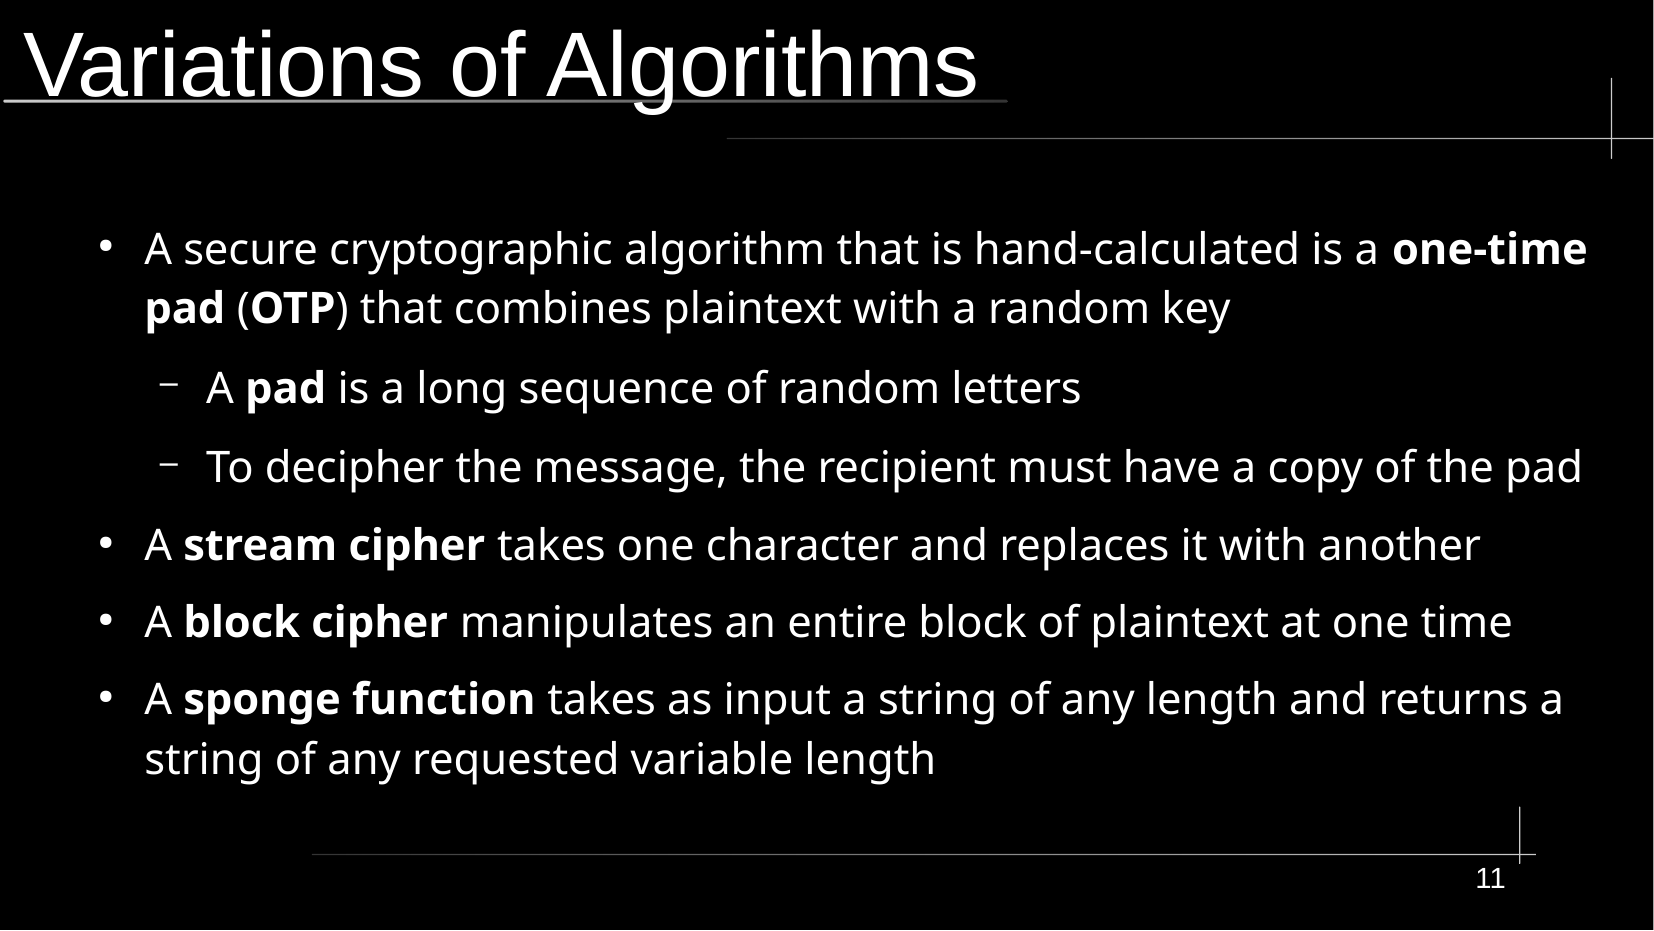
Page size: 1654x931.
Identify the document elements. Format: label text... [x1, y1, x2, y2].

title Variations of Algorithms [23, 11, 1589, 119]
list A secure cryptographic algorithm that is hand-calculated is a one-time pad (OTP) that combines plaintext with a random key A pad is a long sequence of random letters To decipher the message, the recipient must have a copy of the pad A stream cipher takes one character and replaces it with another A block cipher manipulates an entire block of plaintext at one time A sponge function takes as input a string of any length and returns a string of any requested variable length [82, 217, 1592, 811]
